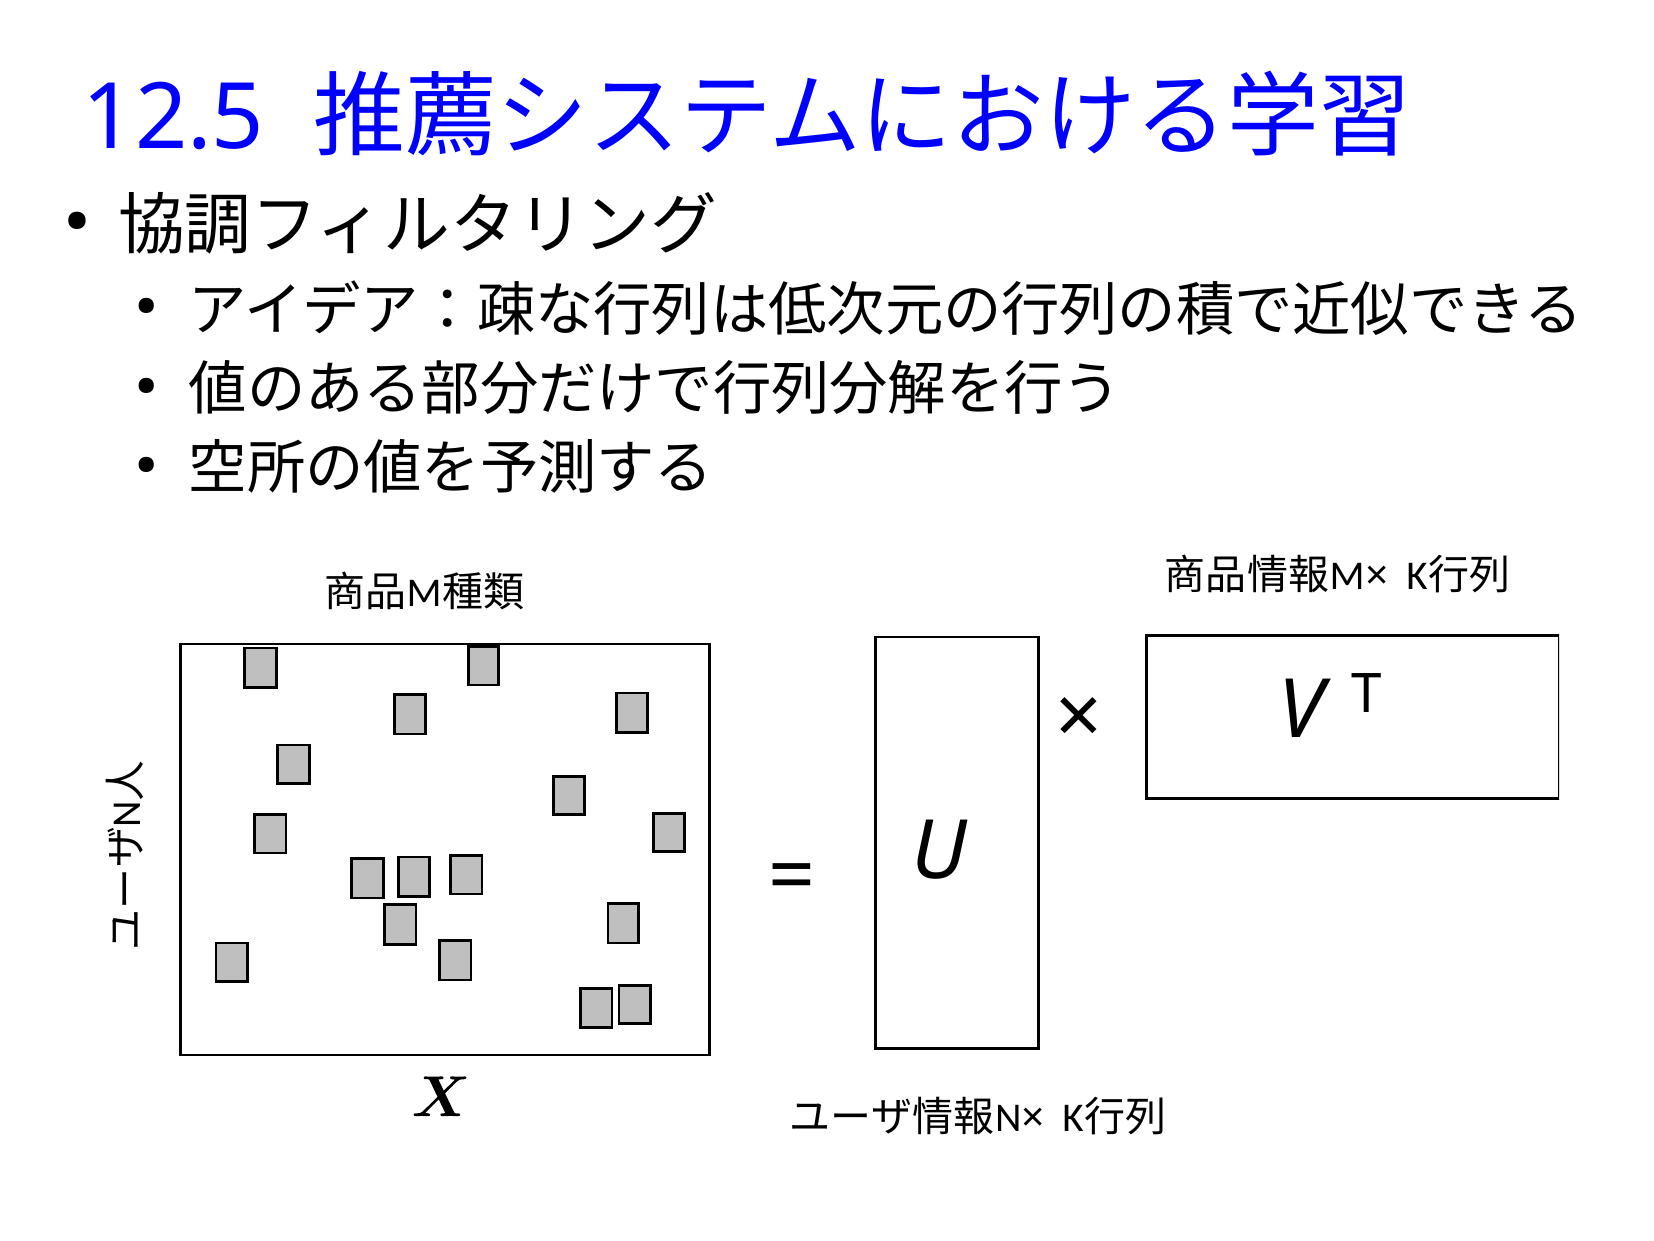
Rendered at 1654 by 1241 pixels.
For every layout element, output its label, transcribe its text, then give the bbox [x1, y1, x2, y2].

picture [88, 537, 1560, 1166]
list 協調フィルタリング アイデア：疎な行列は低次元の行列の積で近似できる 値のある部分だけで行列分解を行う 空所の値を予測する [47, 177, 1595, 950]
title 12.5 推薦システムにおける学習 [82, 44, 1571, 177]
